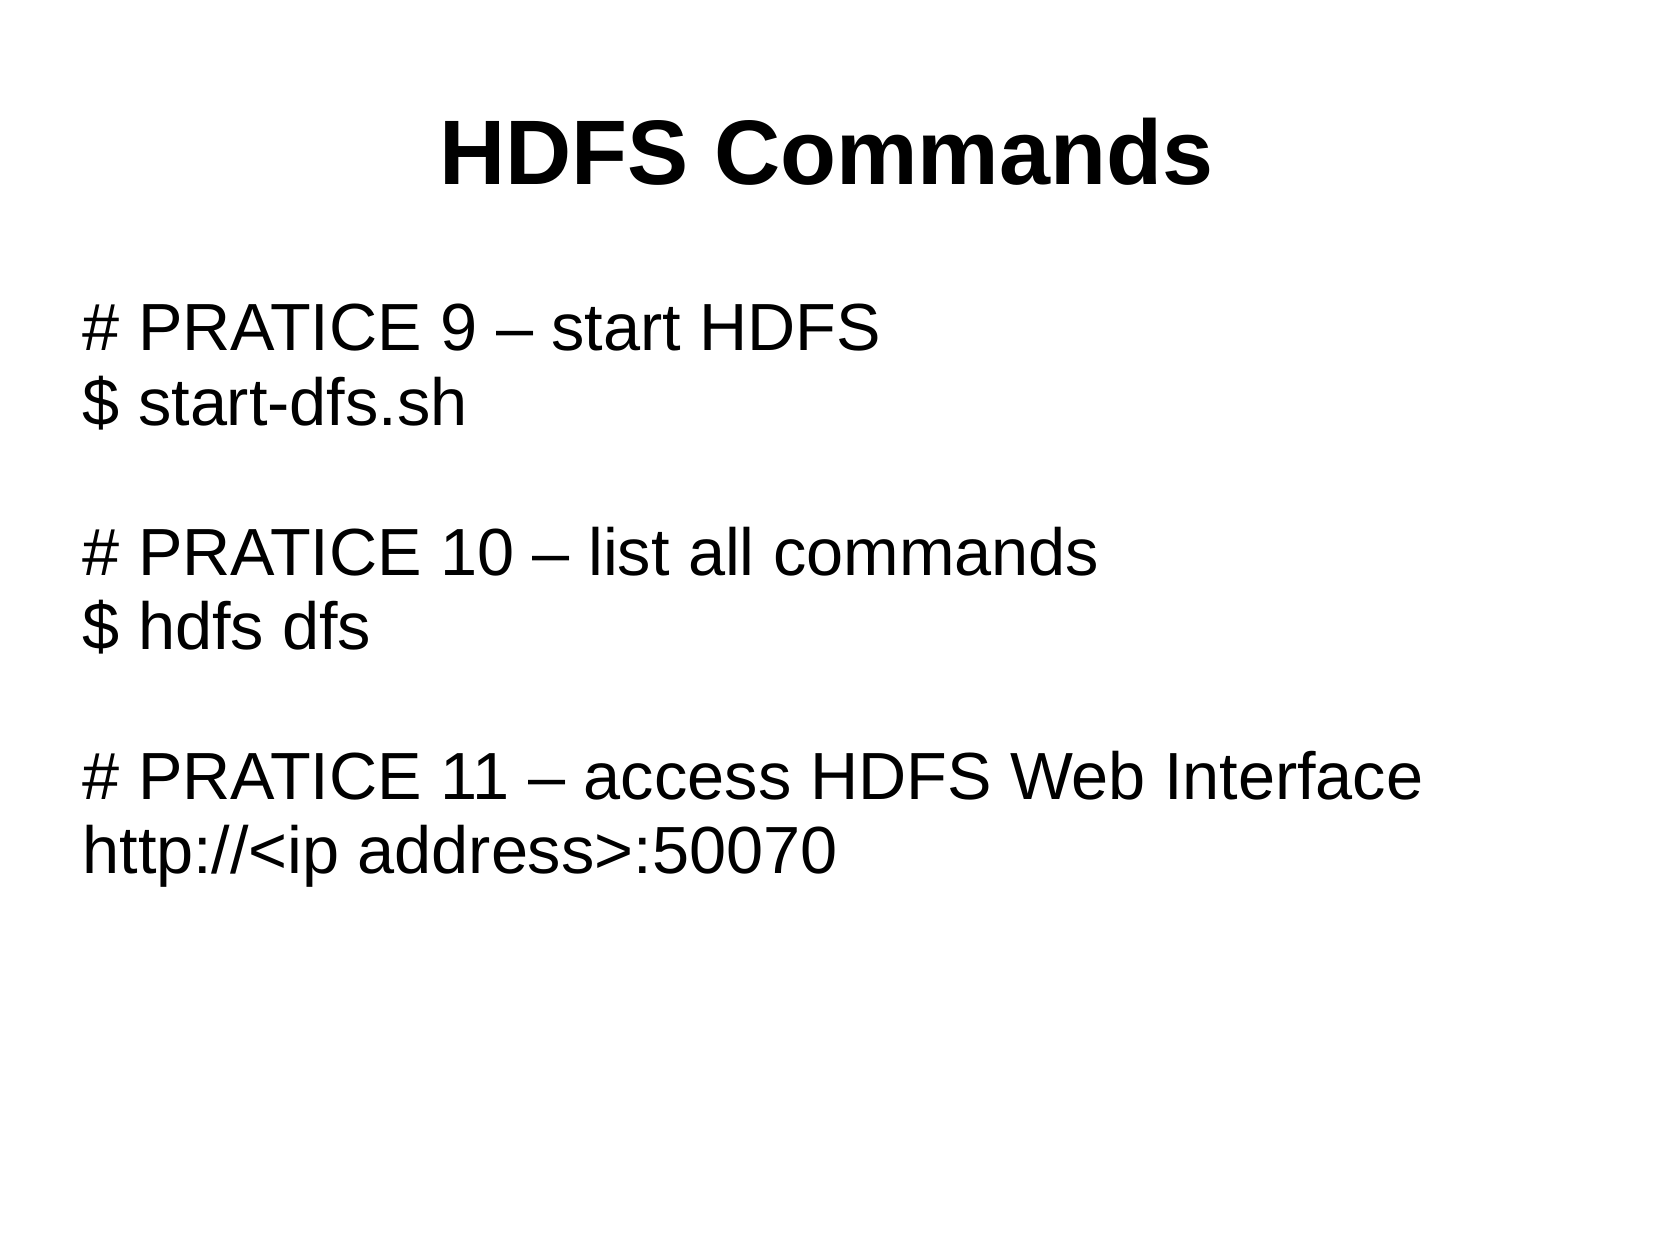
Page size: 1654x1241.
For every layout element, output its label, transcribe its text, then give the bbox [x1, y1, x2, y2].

subtitle # PRATICE 9 – start HDFS $ start-dfs.sh # PRATICE 10 – list all commands $ hdfs dfs # PRATICE 11 – access HDFS Web Interface http://<ip address>:50070 [82, 290, 1571, 1113]
title HDFS Commands [82, 49, 1571, 257]
